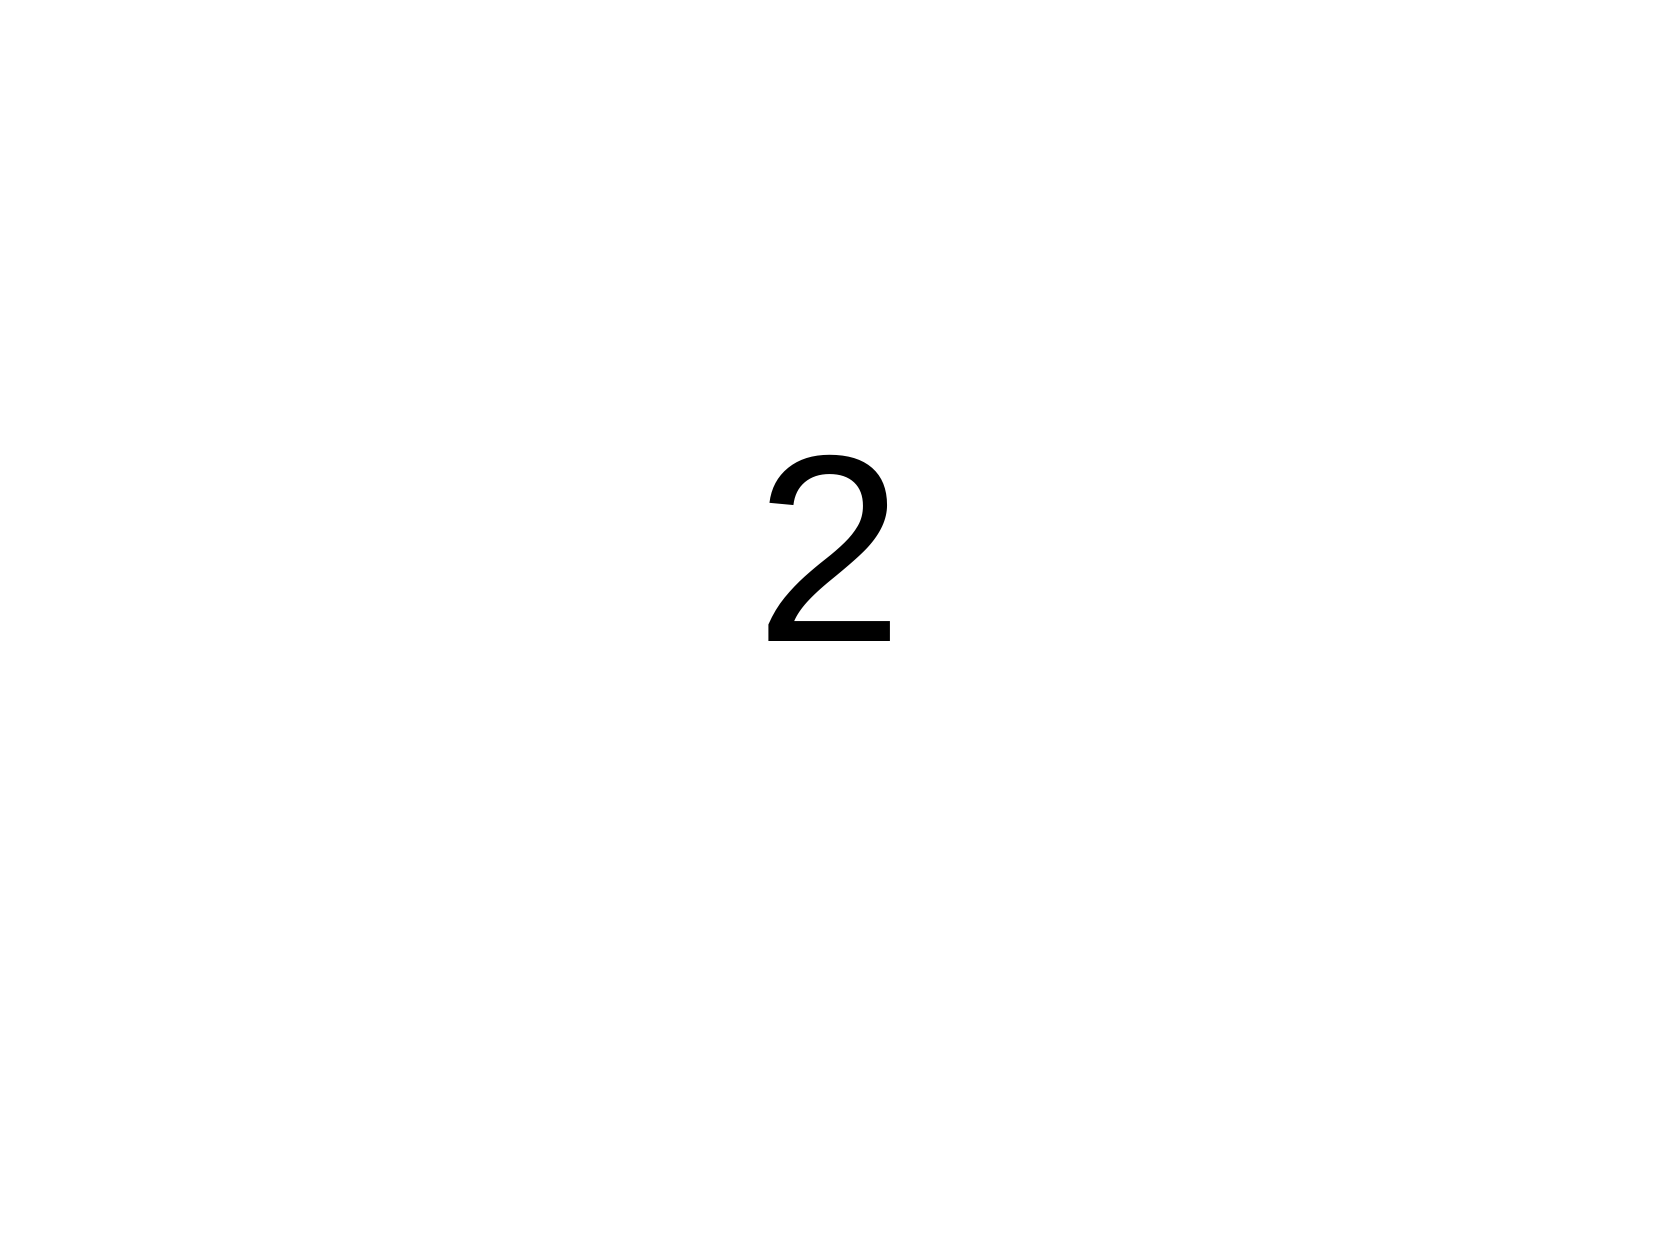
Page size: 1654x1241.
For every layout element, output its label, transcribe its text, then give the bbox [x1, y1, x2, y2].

title 2 [2, 312, 1654, 785]
